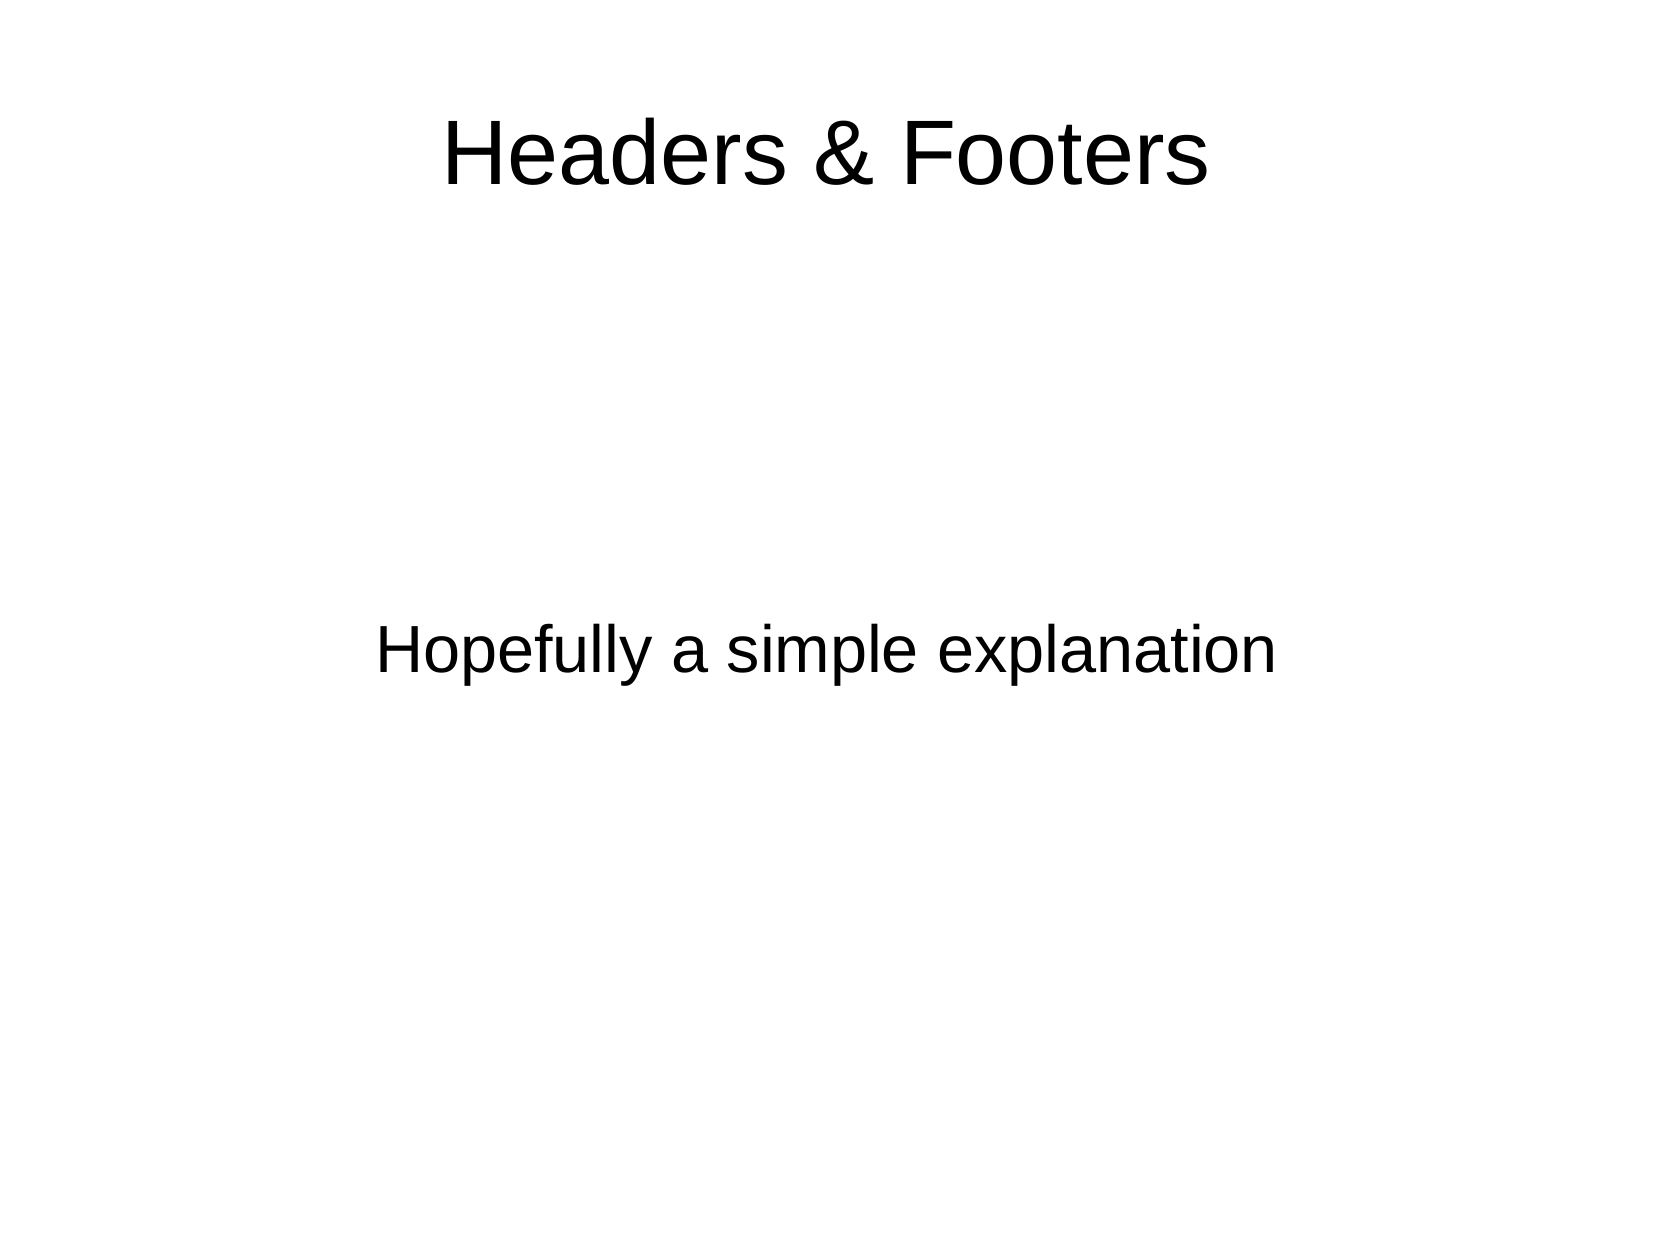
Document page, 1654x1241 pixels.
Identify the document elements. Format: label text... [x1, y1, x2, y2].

title Headers & Footers [82, 49, 1571, 257]
subtitle Hopefully a simple explanation [82, 290, 1571, 1010]
